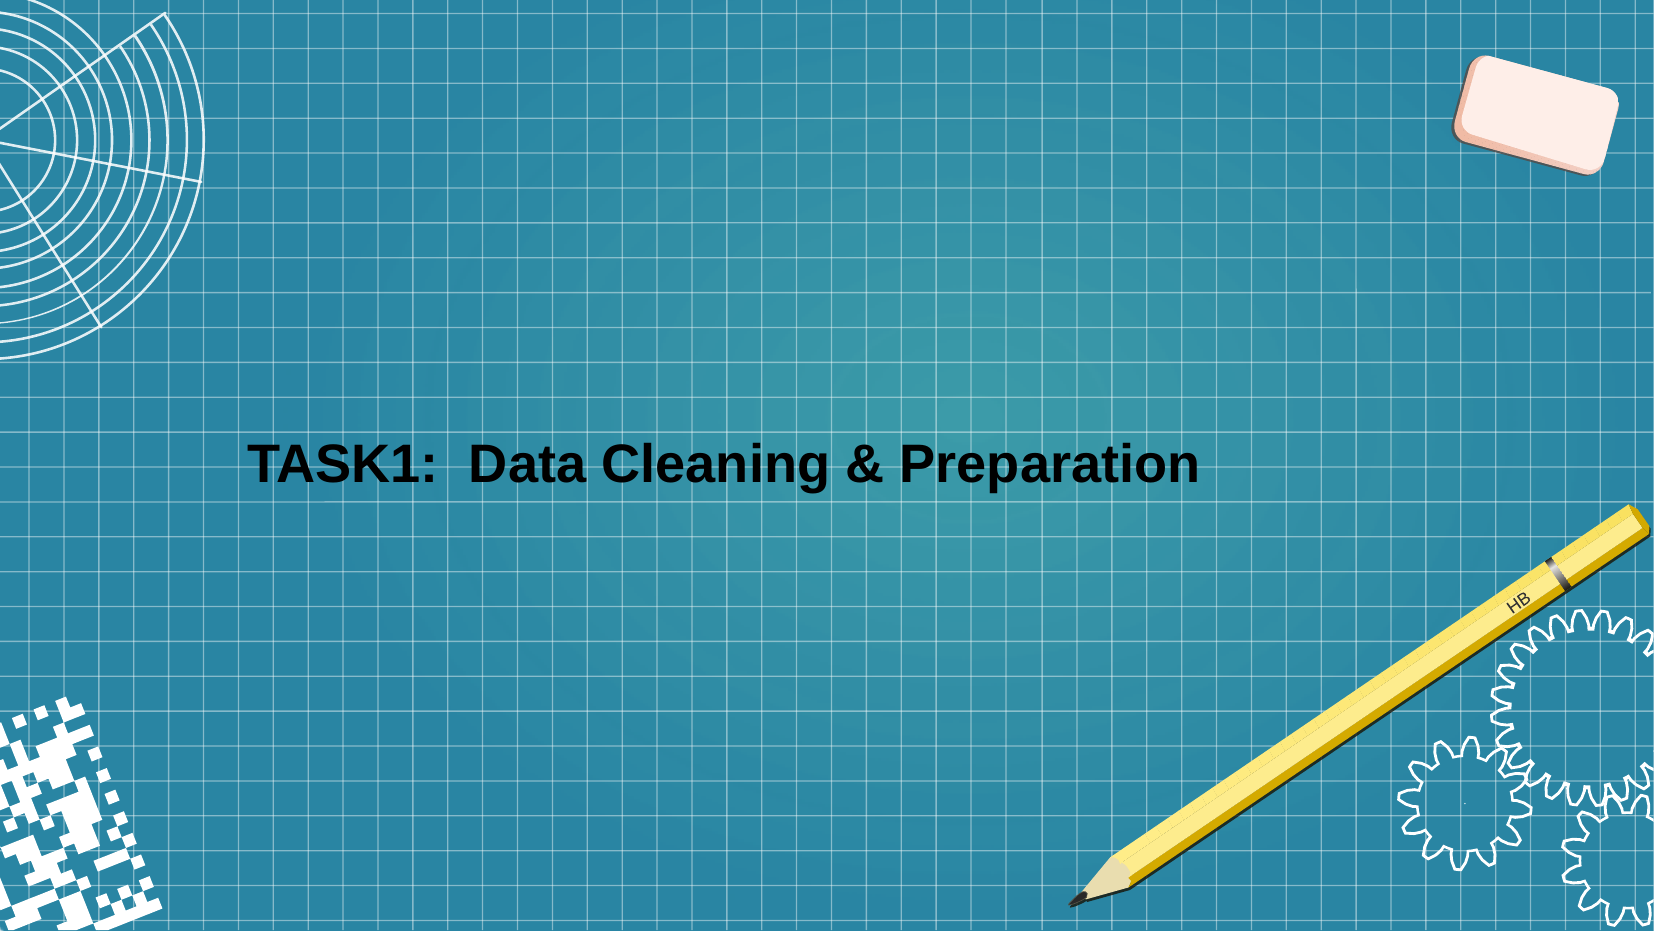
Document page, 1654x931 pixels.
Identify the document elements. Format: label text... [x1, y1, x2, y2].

subtitle TASK1: Data Cleaning & Preparation [0, 0, 1477, 931]
